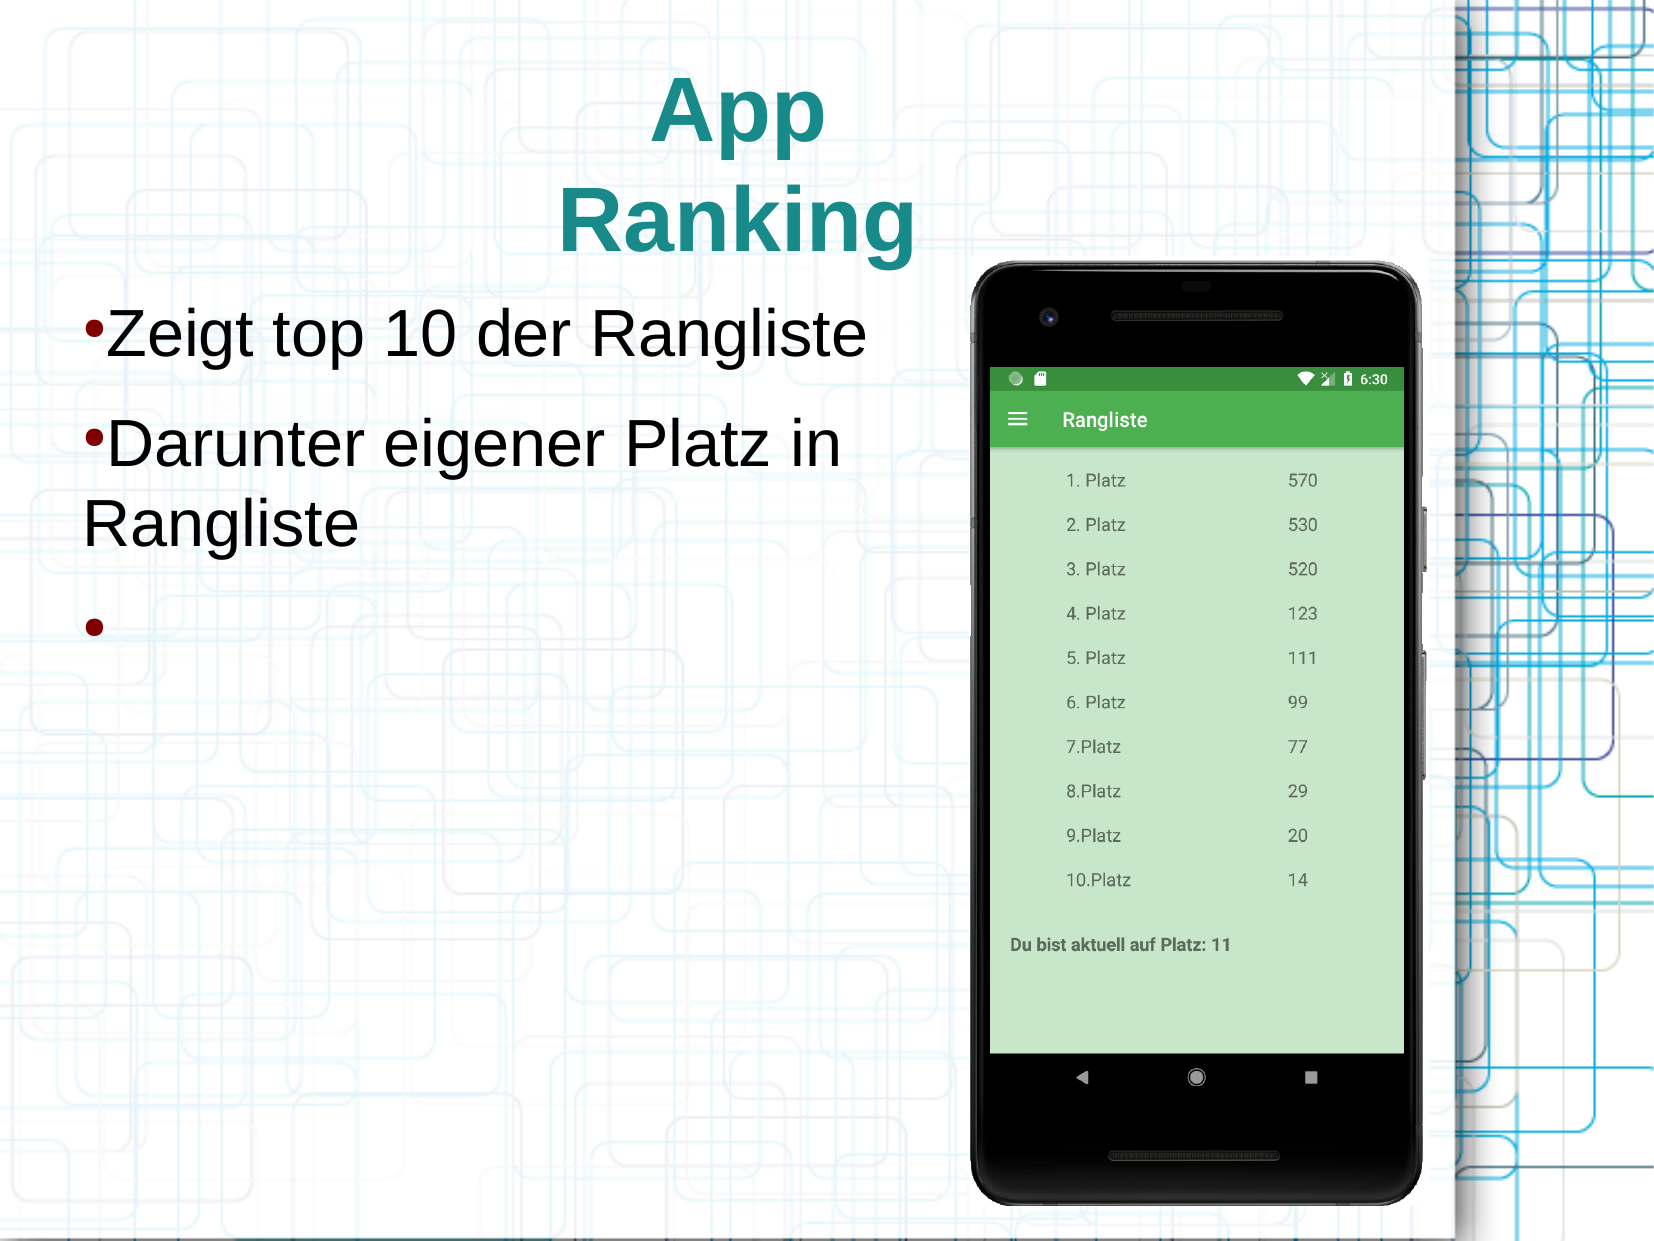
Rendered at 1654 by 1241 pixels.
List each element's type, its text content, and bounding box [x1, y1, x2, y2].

picture [969, 256, 1429, 1206]
title App Ranking [59, 49, 1418, 257]
list Zeigt top 10 der Rangliste Darunter eigener Platz in Rangliste [82, 290, 957, 1109]
